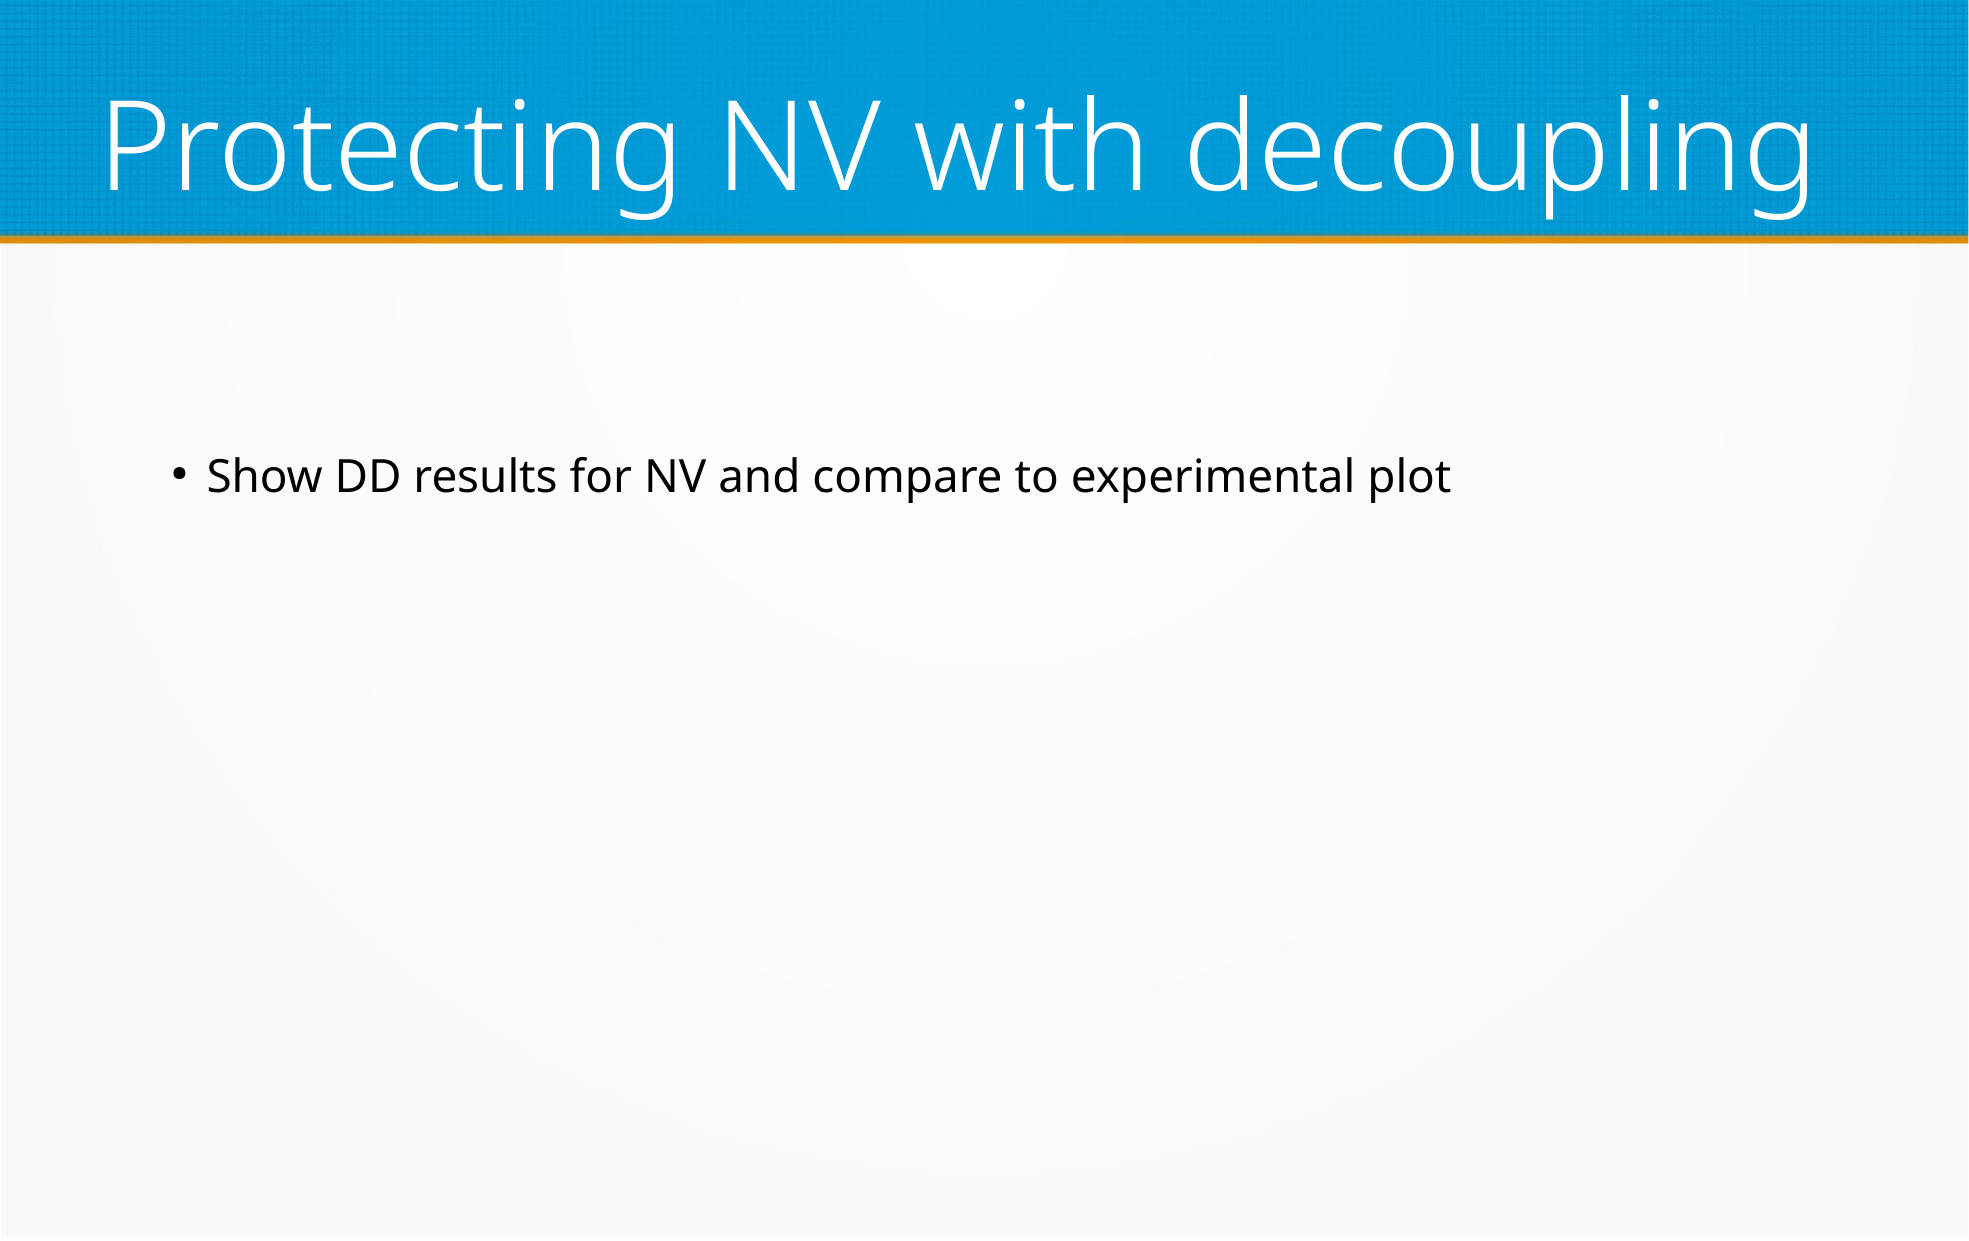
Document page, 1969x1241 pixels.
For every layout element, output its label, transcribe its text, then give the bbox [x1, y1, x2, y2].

text_box Show DD results for NV and compare to experimental plot [165, 441, 1543, 507]
title Protecting NV with decoupling [98, 19, 1870, 227]
picture [0, 233, 1969, 1241]
